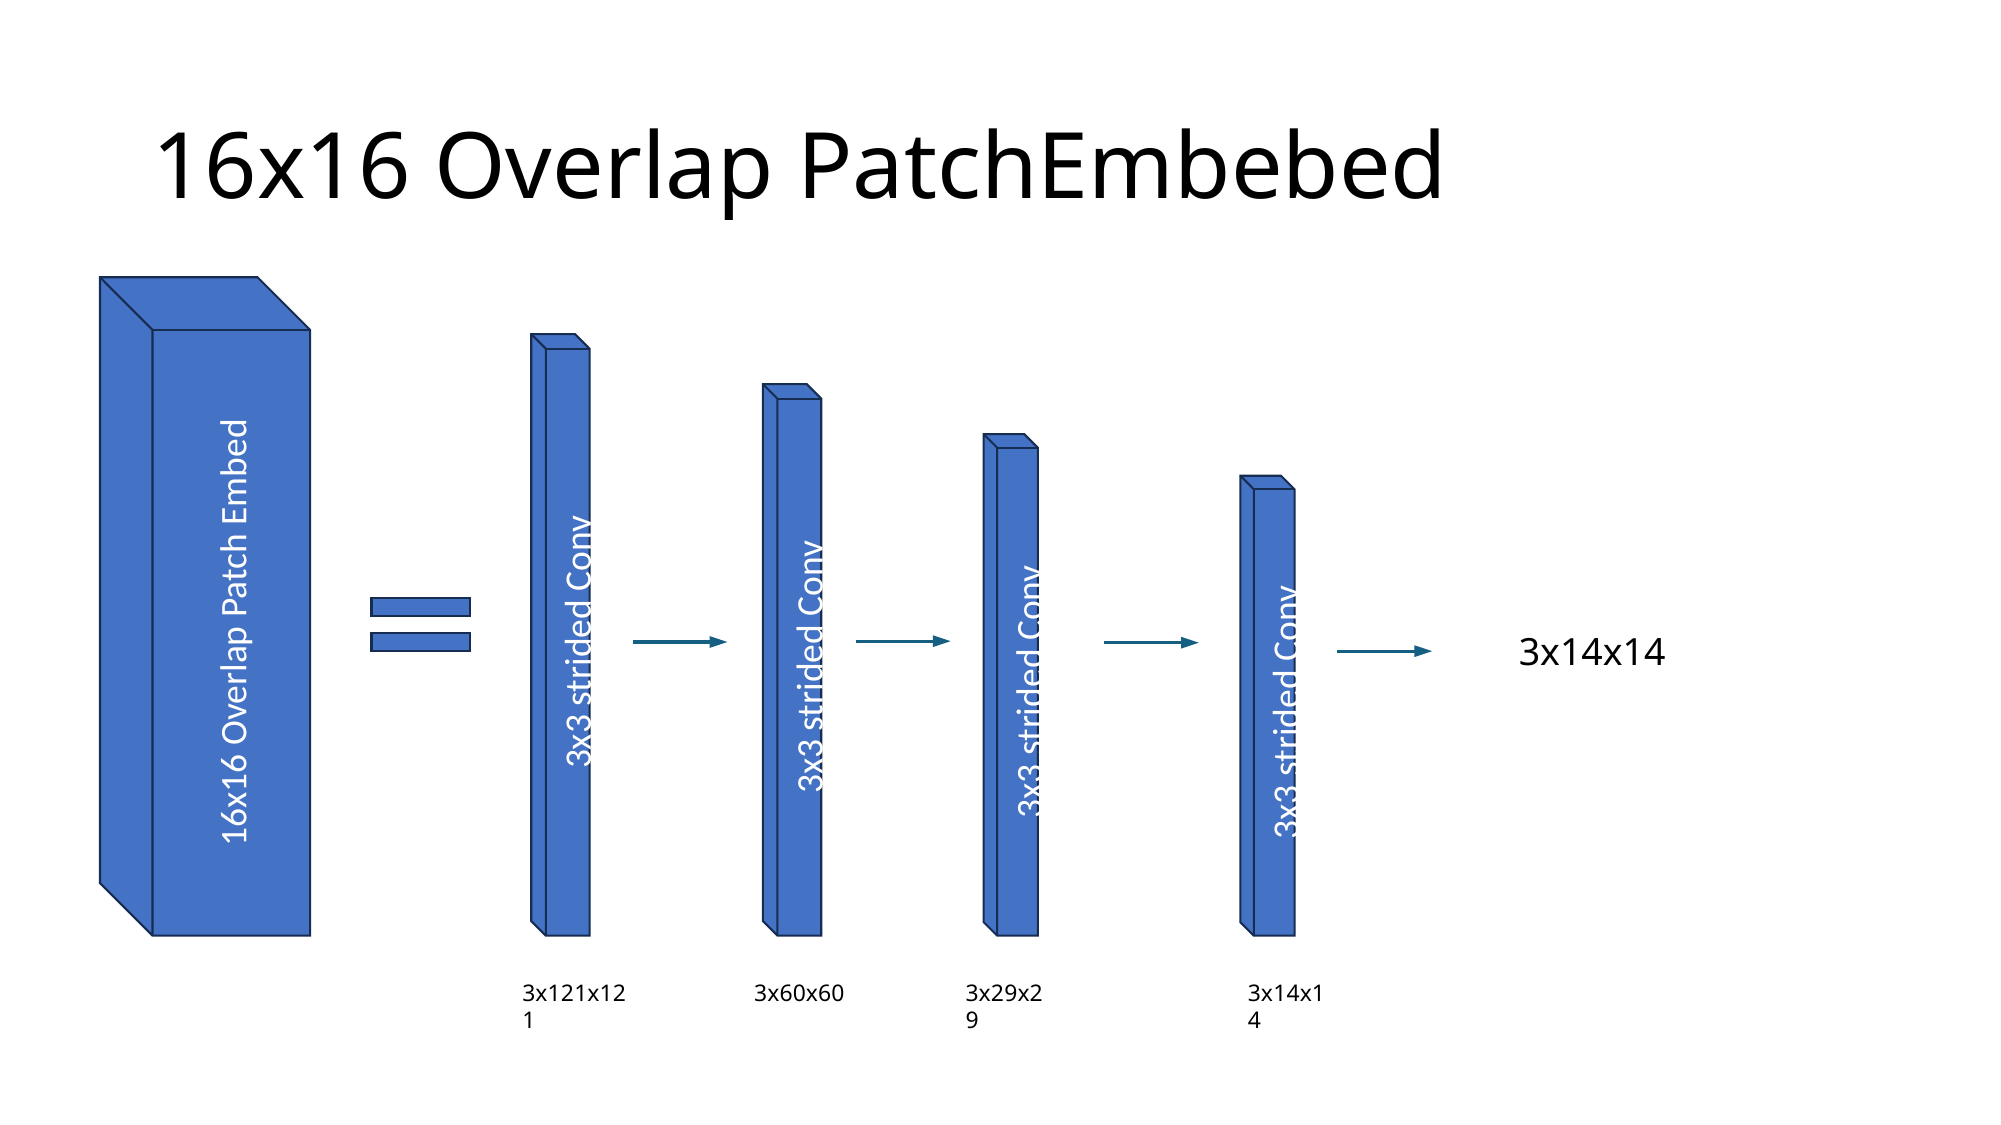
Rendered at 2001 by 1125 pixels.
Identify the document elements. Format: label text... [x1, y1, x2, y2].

text_box [372, 633, 470, 651]
text_box 3x3 strided Conv [531, 334, 590, 936]
text_box 3x14x14 [1503, 620, 1698, 682]
text_box 3x14x14 [1232, 971, 1354, 1014]
text_box 3x3 strided Conv [762, 384, 822, 936]
text_box 3x29x29 [950, 971, 1072, 1014]
text_box 3x121x121 [507, 971, 647, 1014]
text_box 3x3 strided Conv [983, 434, 1038, 936]
text_box [372, 598, 470, 616]
text_box 3x3 strided Conv [1240, 475, 1295, 936]
text_box 3x60x60 [739, 971, 879, 1014]
title 16x16 Overlap PatchEmbebed [137, 59, 1863, 278]
text_box 16x16 Overlap Patch Embed [99, 277, 311, 936]
